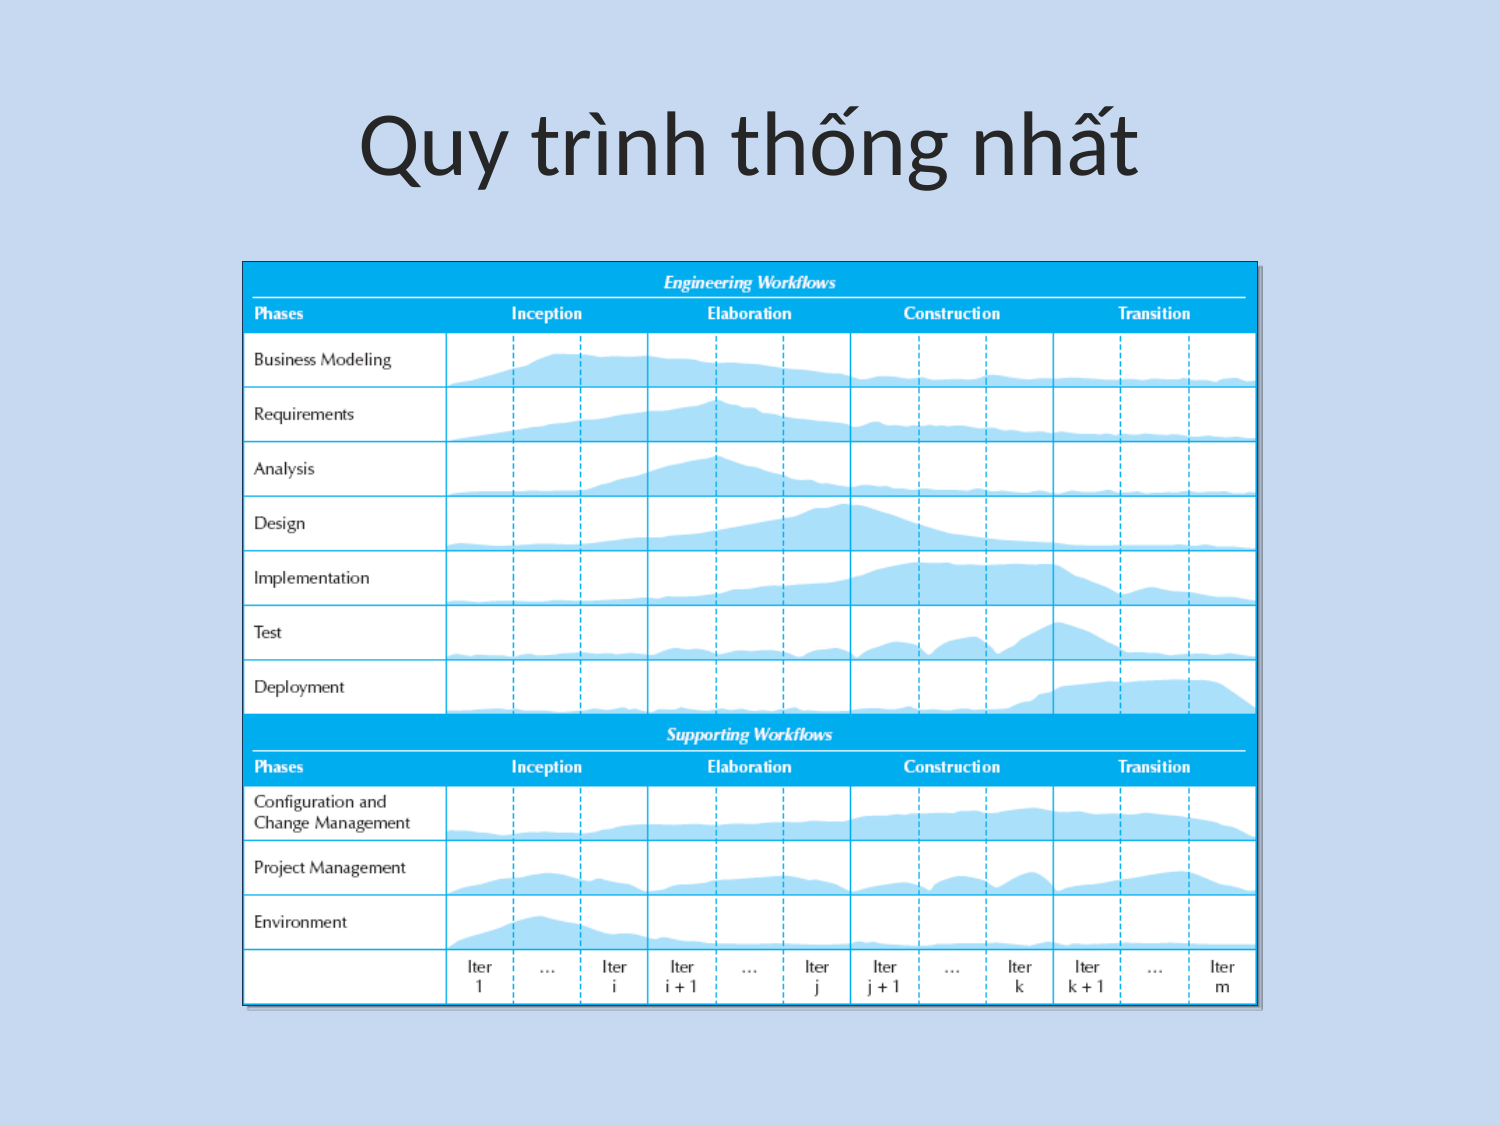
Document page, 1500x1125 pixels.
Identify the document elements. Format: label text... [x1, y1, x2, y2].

picture [765, 762, 791, 772]
picture [948, 311, 961, 319]
picture [664, 276, 751, 292]
picture [709, 307, 715, 319]
picture [1127, 765, 1144, 772]
picture [1120, 307, 1126, 319]
picture [533, 762, 557, 776]
picture [714, 728, 749, 744]
picture [905, 760, 915, 772]
title Quy trình thống nhất [75, 45, 1426, 233]
picture [1169, 765, 1189, 772]
picture [764, 307, 791, 319]
picture [740, 765, 747, 772]
picture [245, 787, 849, 948]
picture [964, 307, 979, 319]
picture [852, 787, 1255, 948]
picture [1147, 765, 1160, 772]
picture [245, 443, 849, 713]
picture [575, 765, 581, 772]
picture [750, 311, 762, 319]
picture [913, 765, 923, 772]
picture [983, 765, 999, 772]
picture [519, 765, 531, 772]
picture [256, 307, 303, 319]
picture [926, 308, 945, 319]
picture [667, 728, 712, 744]
picture [755, 728, 831, 740]
picture [1127, 307, 1160, 319]
picture [905, 307, 923, 319]
picture [852, 443, 1255, 713]
picture [852, 951, 1255, 1003]
picture [740, 311, 747, 319]
picture [750, 765, 761, 772]
picture [759, 276, 835, 288]
picture [1163, 307, 1189, 319]
picture [519, 309, 558, 323]
picture [852, 334, 1255, 440]
picture [561, 307, 572, 319]
picture [926, 765, 940, 772]
picture [256, 760, 302, 772]
picture [561, 765, 572, 772]
picture [722, 760, 737, 772]
picture [709, 760, 714, 772]
picture [964, 762, 979, 772]
picture [575, 311, 581, 319]
picture [722, 307, 737, 319]
picture [245, 334, 849, 440]
picture [1119, 760, 1127, 772]
picture [948, 765, 961, 772]
picture [245, 951, 849, 1003]
picture [983, 311, 999, 319]
